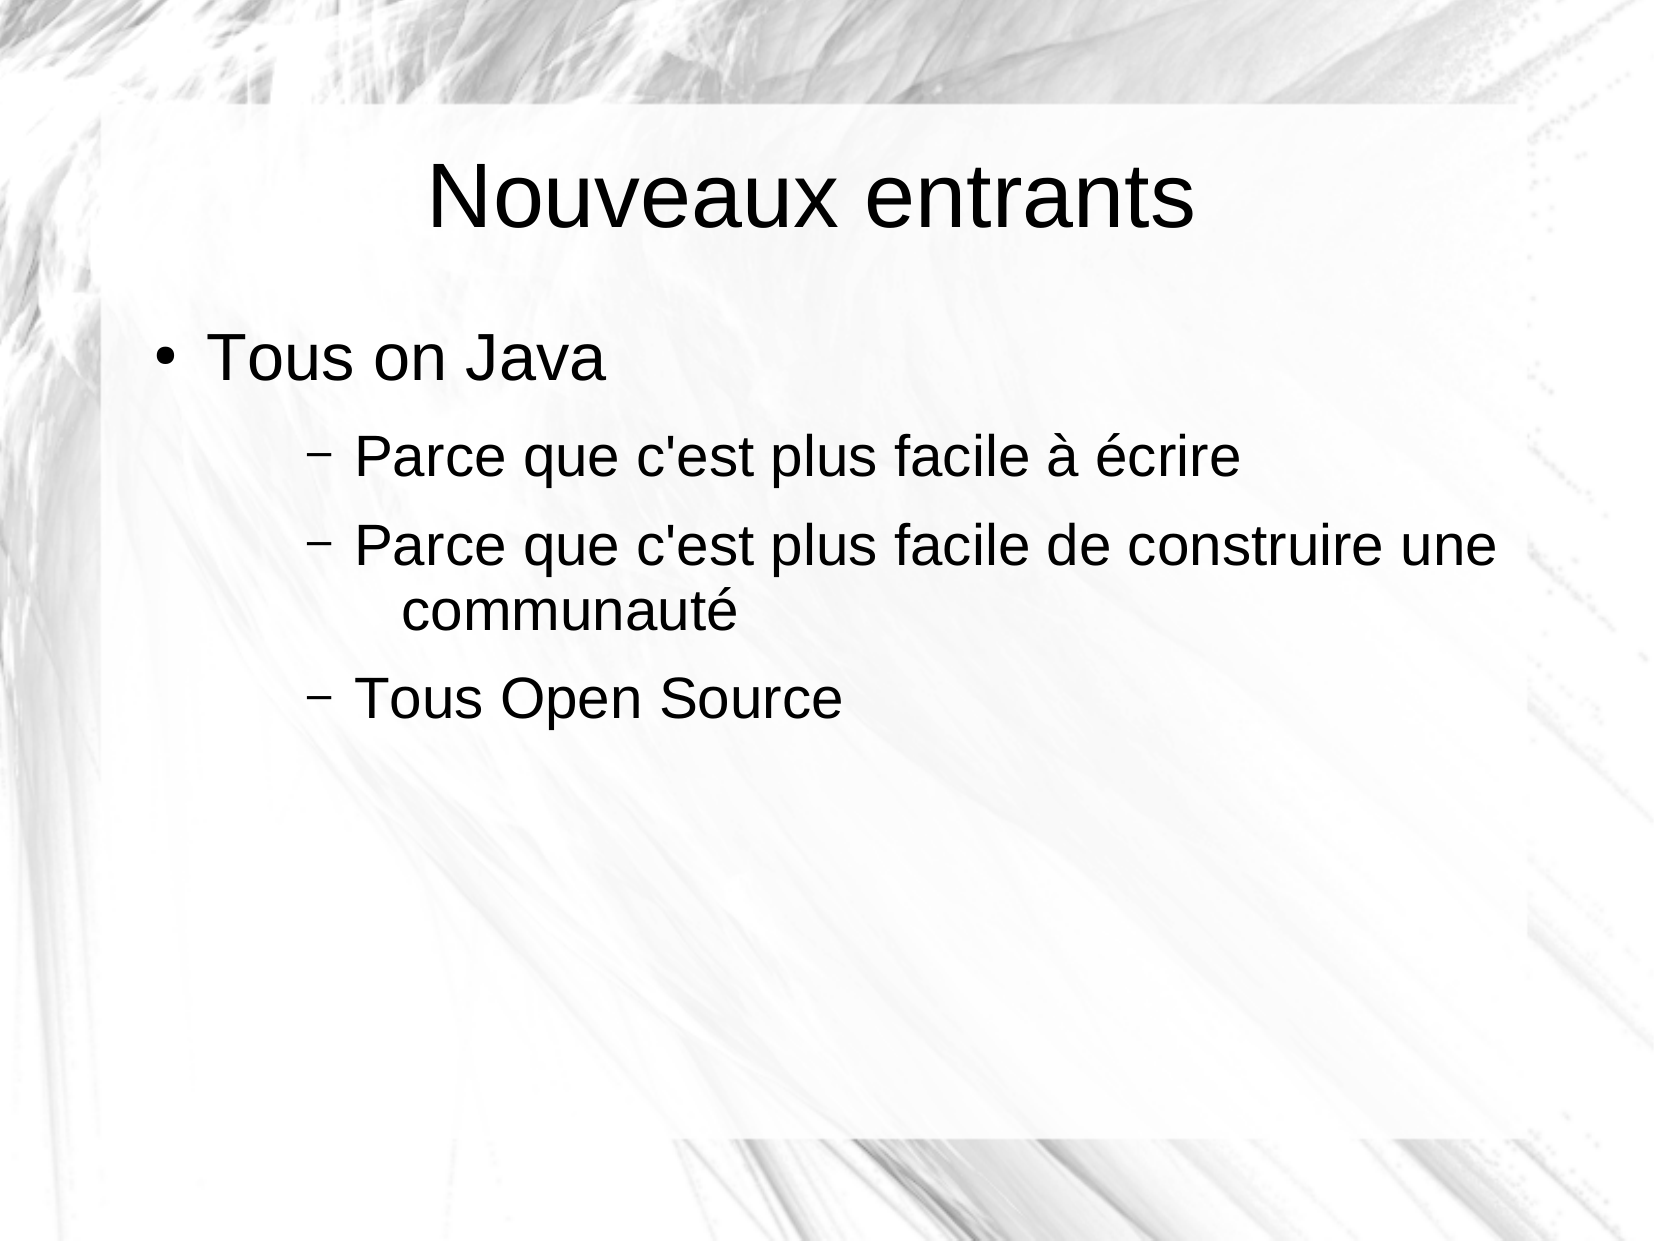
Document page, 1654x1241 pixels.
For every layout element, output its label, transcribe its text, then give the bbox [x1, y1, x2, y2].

list Tous on Java Parce que c'est plus facile à écrire Parce que c'est plus facile de construire une communauté Tous Open Source [118, 319, 1571, 931]
picture [0, 0, 1654, 1241]
title Nouveaux entrants [118, 112, 1506, 281]
